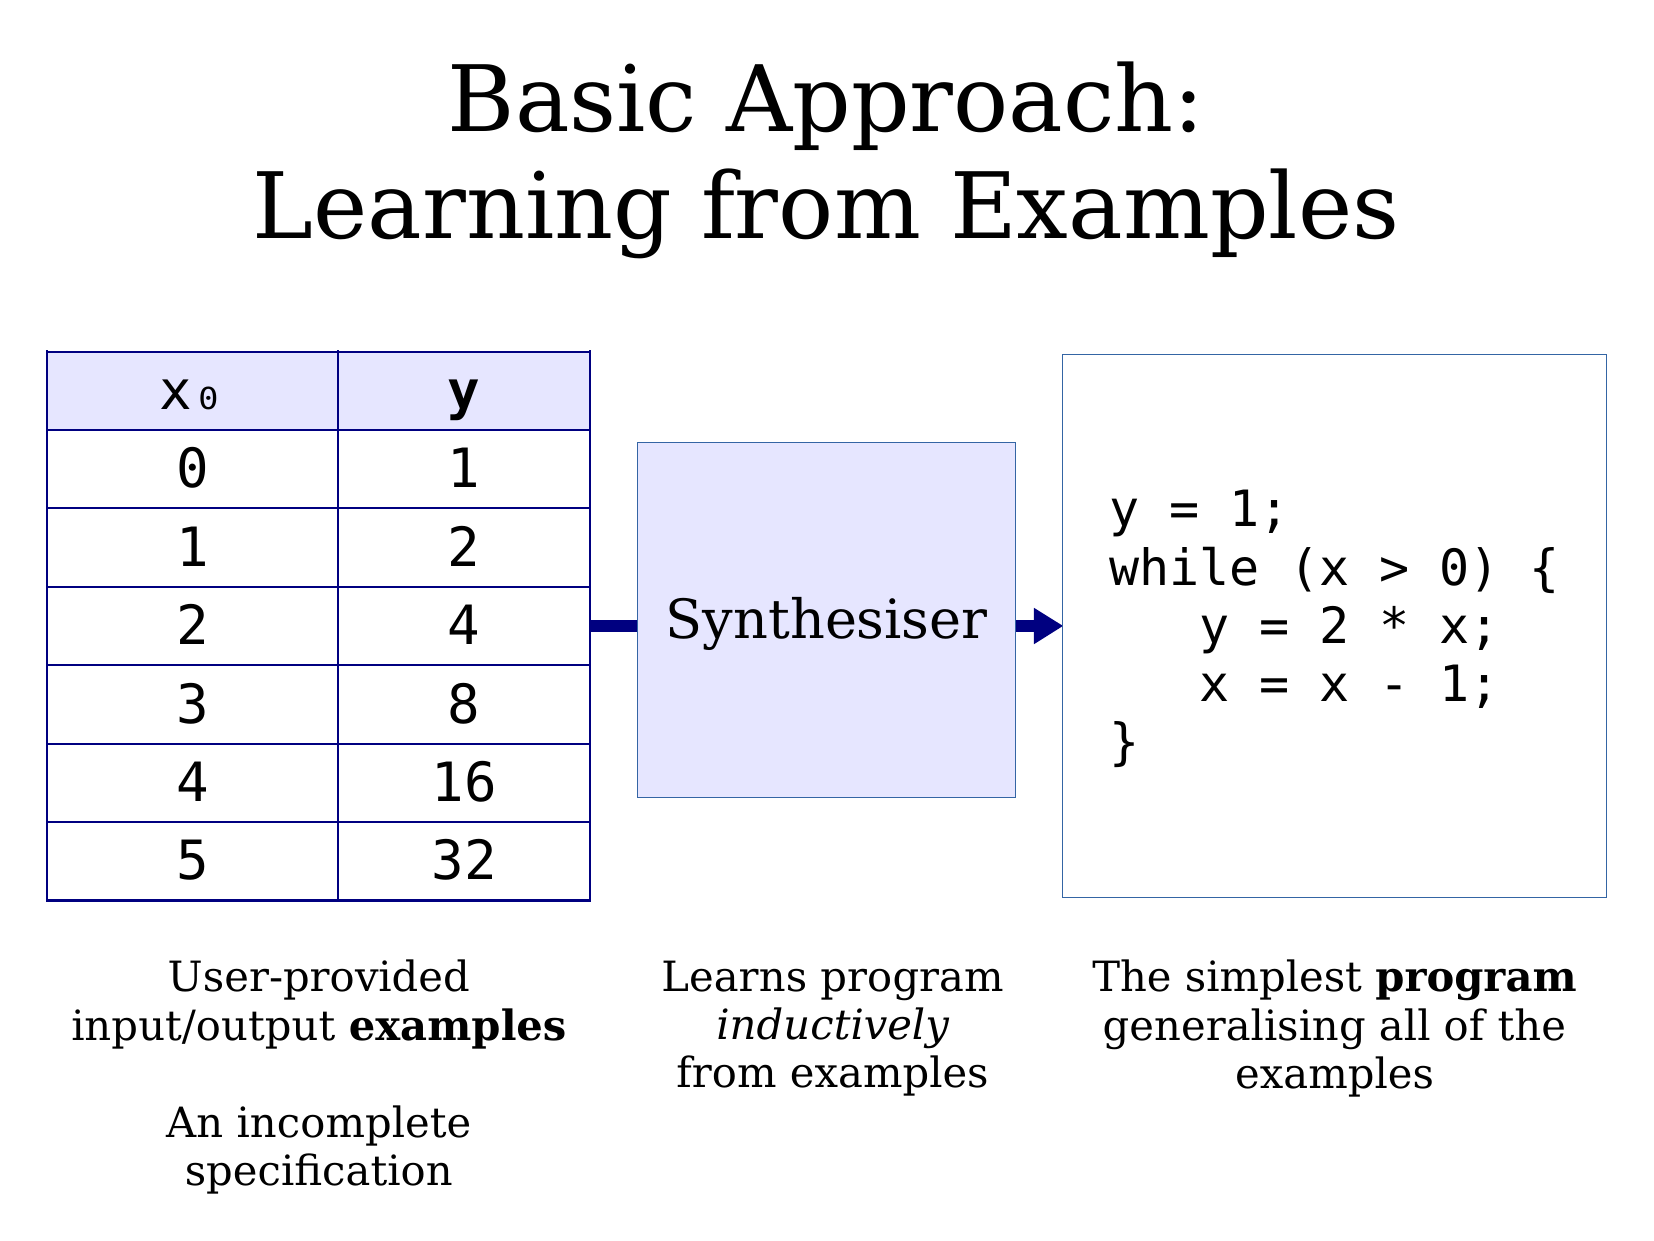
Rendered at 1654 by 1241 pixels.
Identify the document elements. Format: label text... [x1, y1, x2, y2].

text_box y = 1; while (x > 0) { y = 2 * x; x = x - 1; } [1062, 354, 1607, 898]
title Basic Approach: Learning from Examples [82, 45, 1571, 261]
table_cell 3 [48, 666, 337, 743]
table_cell 8 [339, 666, 589, 743]
text_box Synthesiser [637, 442, 1016, 798]
table_cell 0 [48, 431, 337, 507]
table_cell 4 [48, 745, 337, 821]
table_cell 16 [339, 745, 589, 821]
text_box The simplest program generalising all of the examples [1062, 944, 1607, 1241]
table_cell 5 [48, 823, 337, 899]
text_box Learns program inductively from examples [637, 944, 1028, 1241]
table_cell 4 [339, 588, 589, 664]
table_cell 1 [339, 431, 589, 507]
table_header x₀ [48, 353, 337, 429]
table_cell 2 [48, 588, 337, 664]
table_cell 2 [339, 509, 589, 586]
text_box User-provided input/output examples An incomplete specification [47, 944, 591, 1241]
table_cell 32 [339, 823, 589, 899]
table_header y [339, 353, 589, 429]
table_cell 1 [48, 509, 337, 586]
